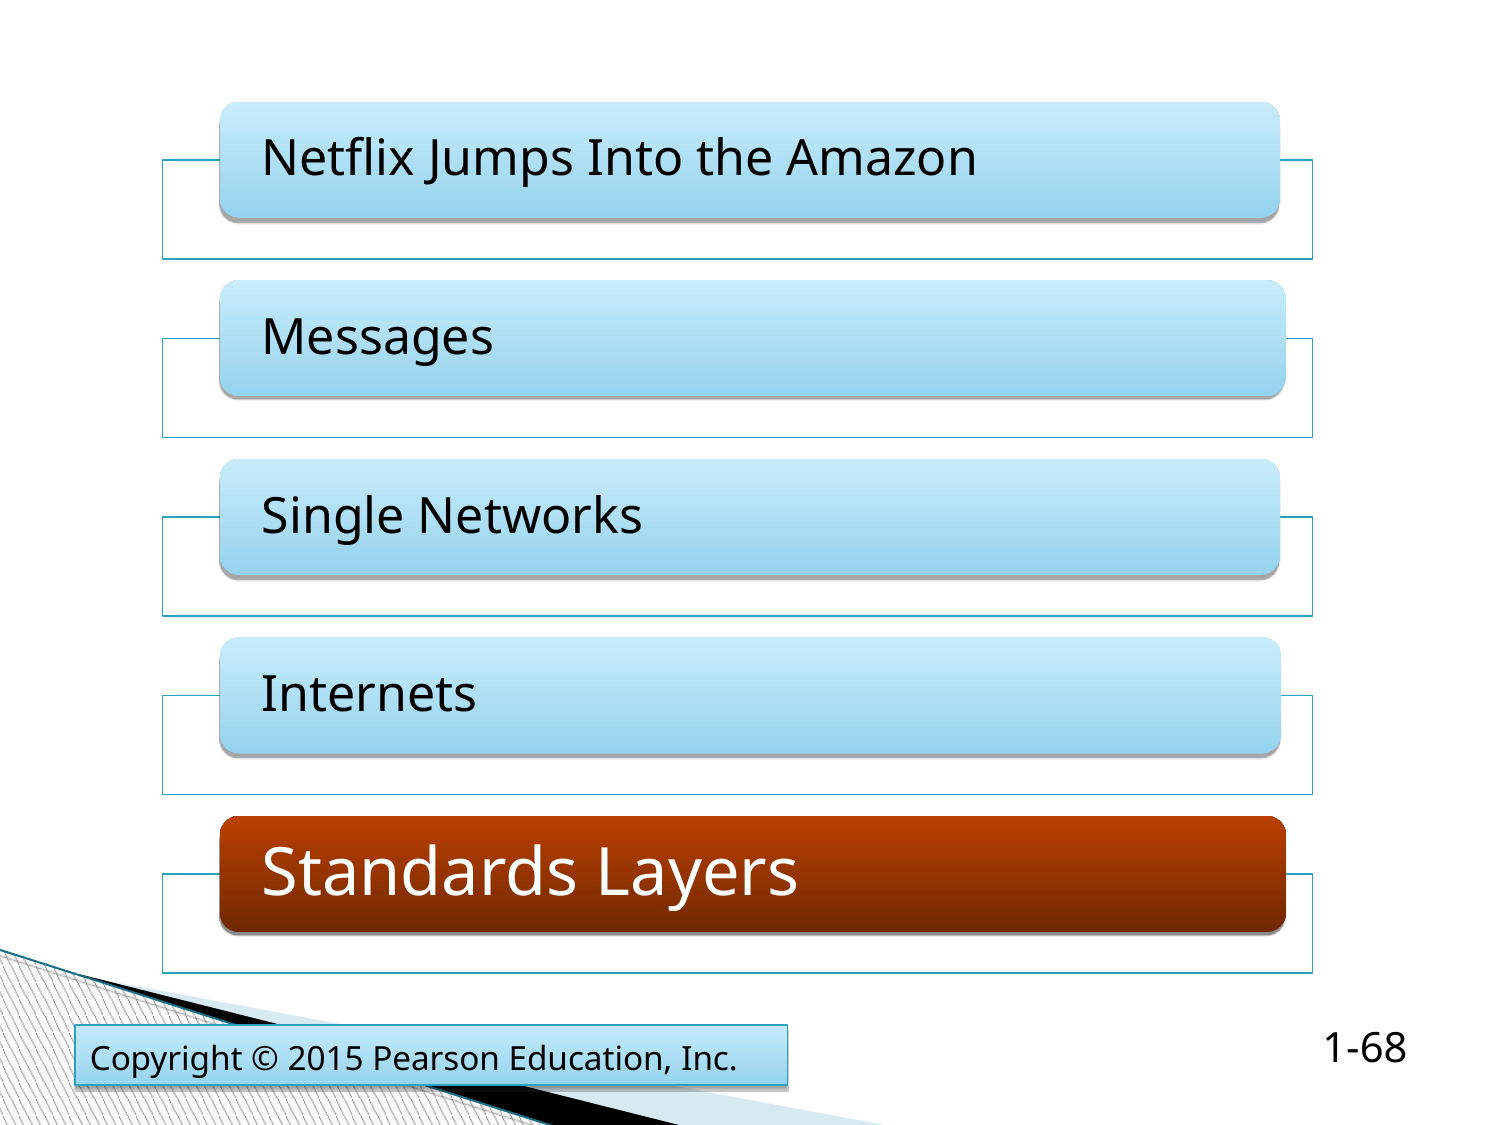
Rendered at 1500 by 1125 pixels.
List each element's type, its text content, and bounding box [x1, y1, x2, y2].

text_box Single Networks [219, 458, 1280, 576]
text_box [162, 516, 1313, 617]
slide_number 1-<number> [1275, 1025, 1423, 1085]
text_box Standards Layers [219, 815, 1286, 933]
text_box [162, 159, 1313, 259]
text_box Internets [219, 637, 1282, 754]
text_box [162, 338, 1313, 438]
picture [0, 952, 543, 1125]
text_box Messages [219, 280, 1286, 397]
text_box Netflix Jumps Into the Amazon [219, 101, 1280, 218]
text_box [162, 695, 1313, 795]
text_box [162, 874, 1313, 974]
footer Copyright © 2015 Pearson Education, Inc. [75, 1025, 788, 1085]
